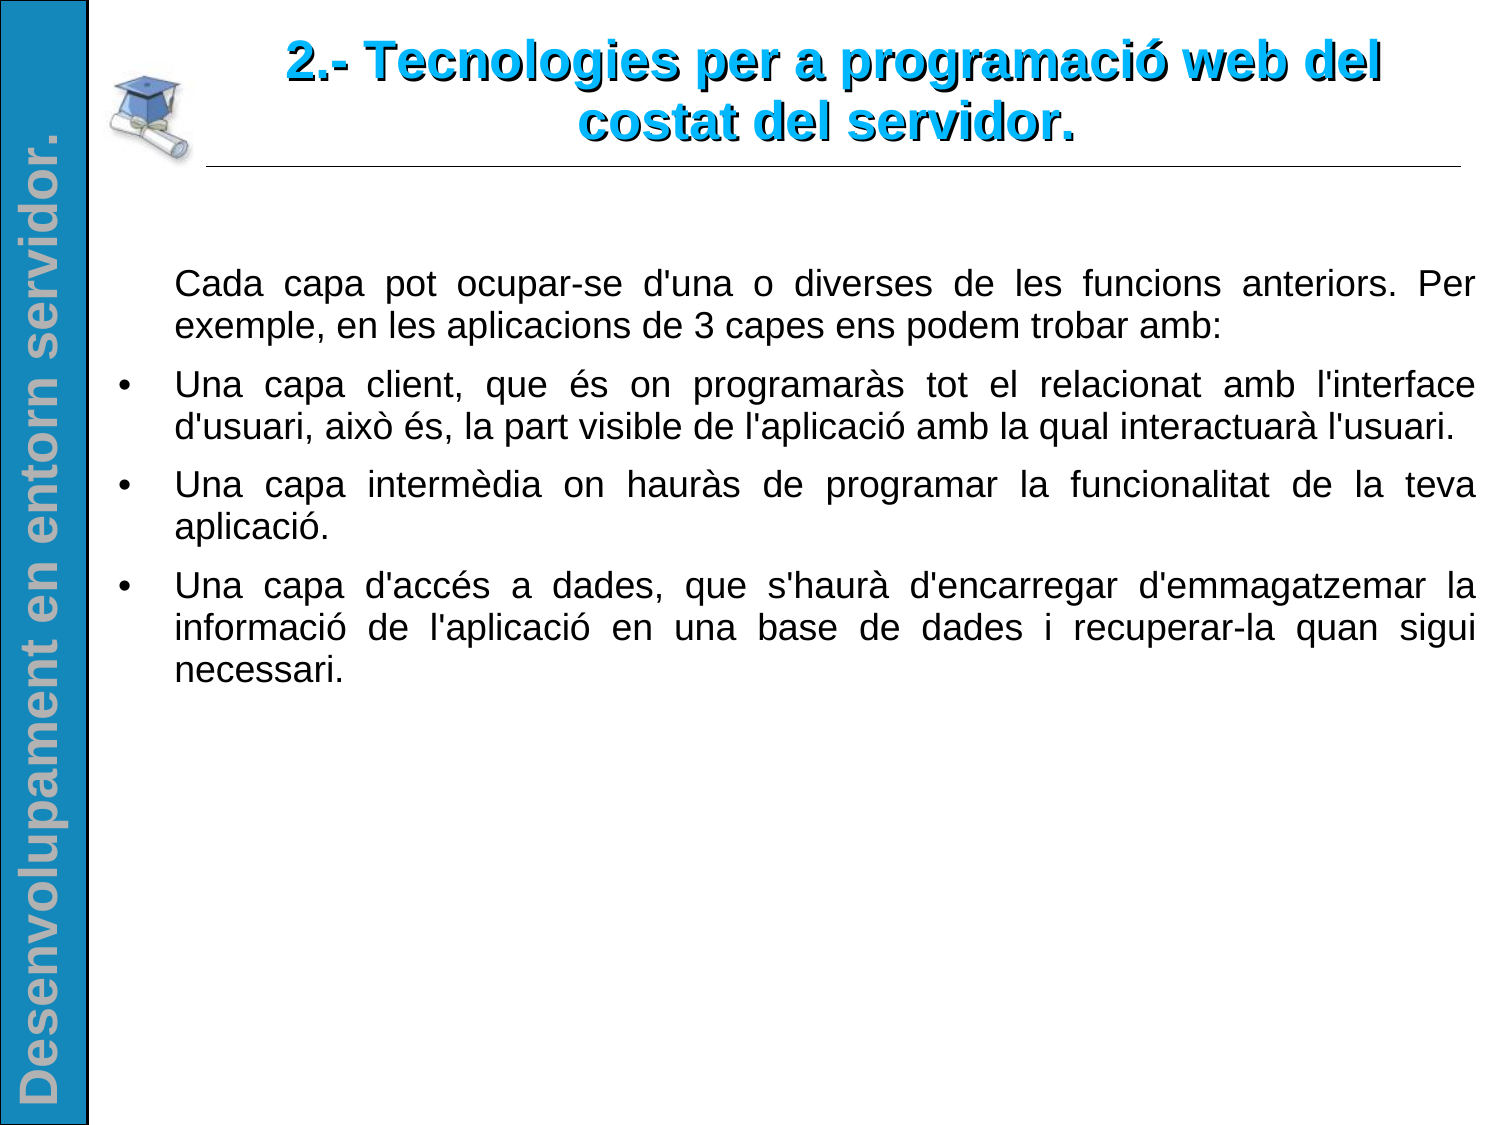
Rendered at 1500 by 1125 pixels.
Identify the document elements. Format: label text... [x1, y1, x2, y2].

picture [93, 61, 206, 174]
title 2.- Tecnologies per a programació web del costat del servidor. [206, 29, 1447, 152]
list Cada capa pot ocupar-se d'una o diverses de les funcions anteriors. Per exemple, en les aplicacions de 3 capes ens podem trobar amb: Una capa client, que és on programaràs tot el relacionat amb l'interface d'usuari, això és, la part visible de l'aplicació amb la qual interactuarà l'usuari. Una capa intermèdia on hauràs de programar la funcionalitat de la teva aplicació. Una capa d'accés a dades, que s'haurà d'encarregar d'emmagatzemar la informació de l'aplicació en una base de dades i recuperar-la quan sigui necessari. [118, 262, 1477, 1006]
